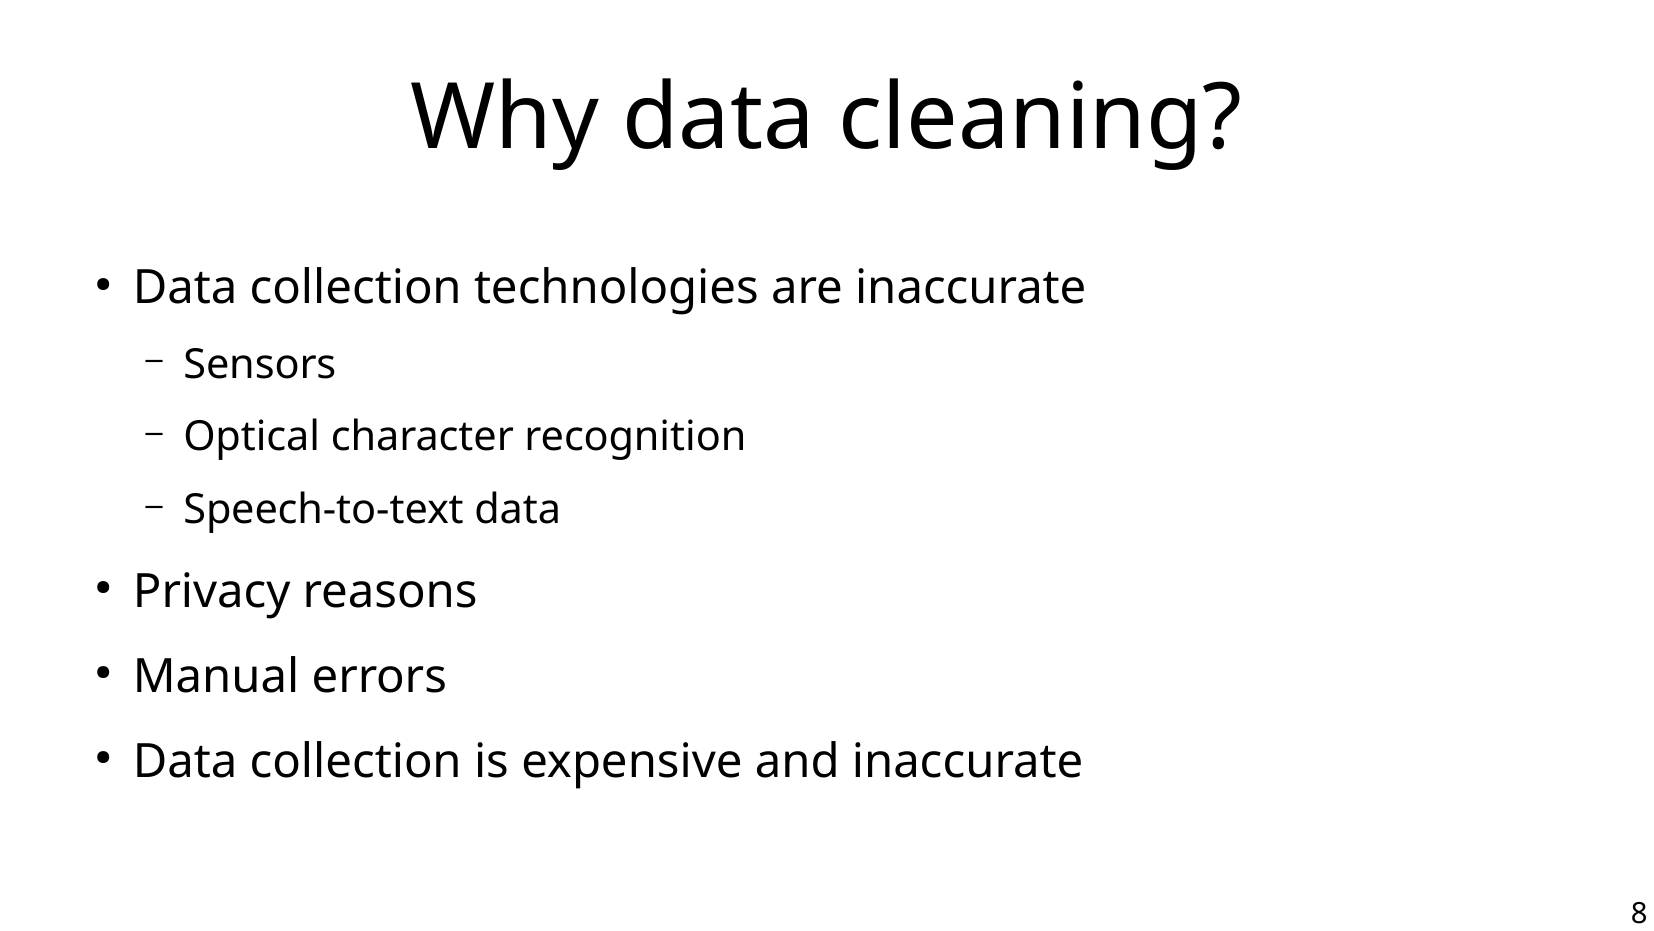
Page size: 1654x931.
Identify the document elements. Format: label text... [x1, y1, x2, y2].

list Data collection technologies are inaccurate Sensors Optical character recognition Speech-to-text data Privacy reasons Manual errors Data collection is expensive and inaccurate [82, 253, 1571, 793]
title Why data cleaning? [82, 1, 1571, 226]
